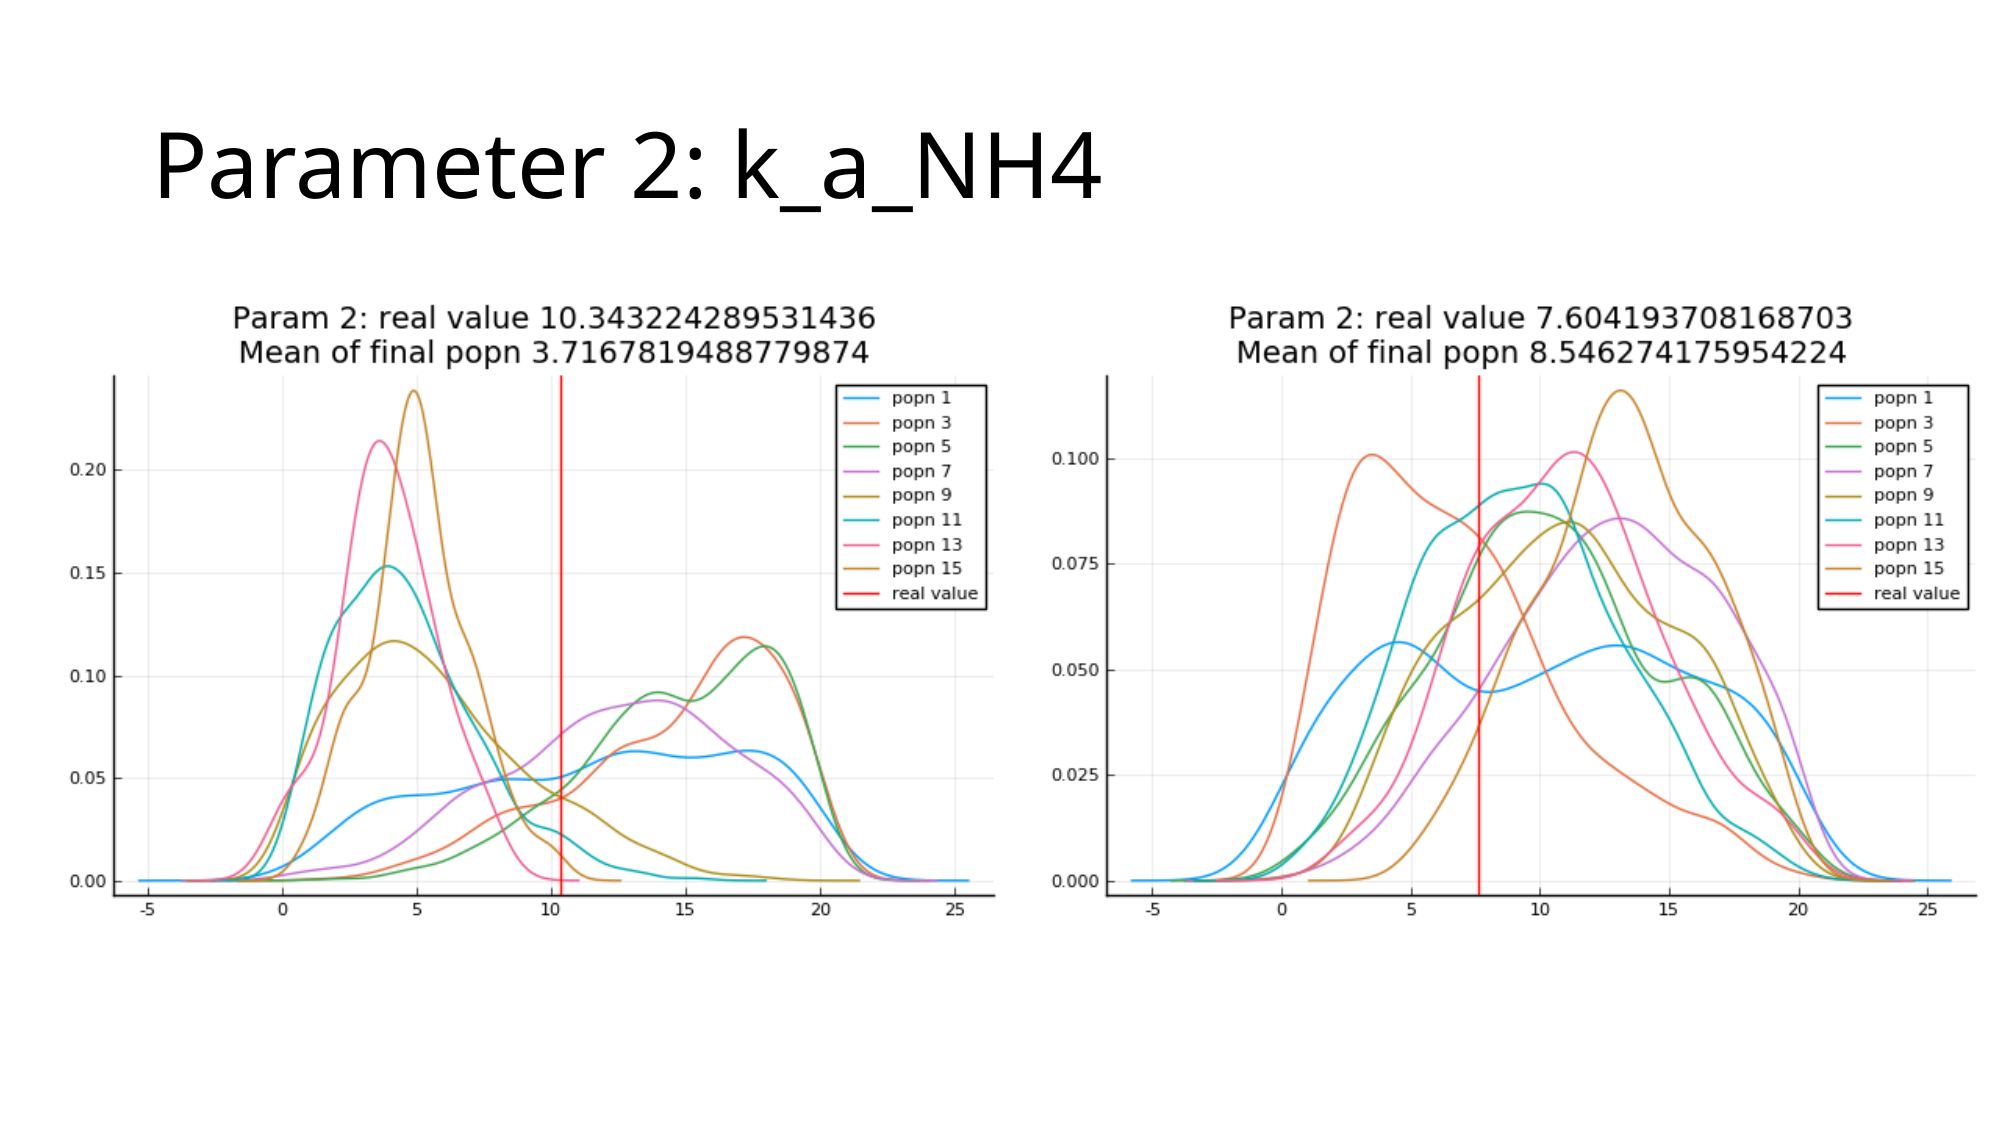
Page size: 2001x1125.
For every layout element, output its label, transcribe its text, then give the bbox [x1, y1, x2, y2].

title Parameter 2: k_a_NH4 [137, 59, 1863, 278]
picture [1044, 299, 1982, 925]
picture [62, 299, 1000, 925]
